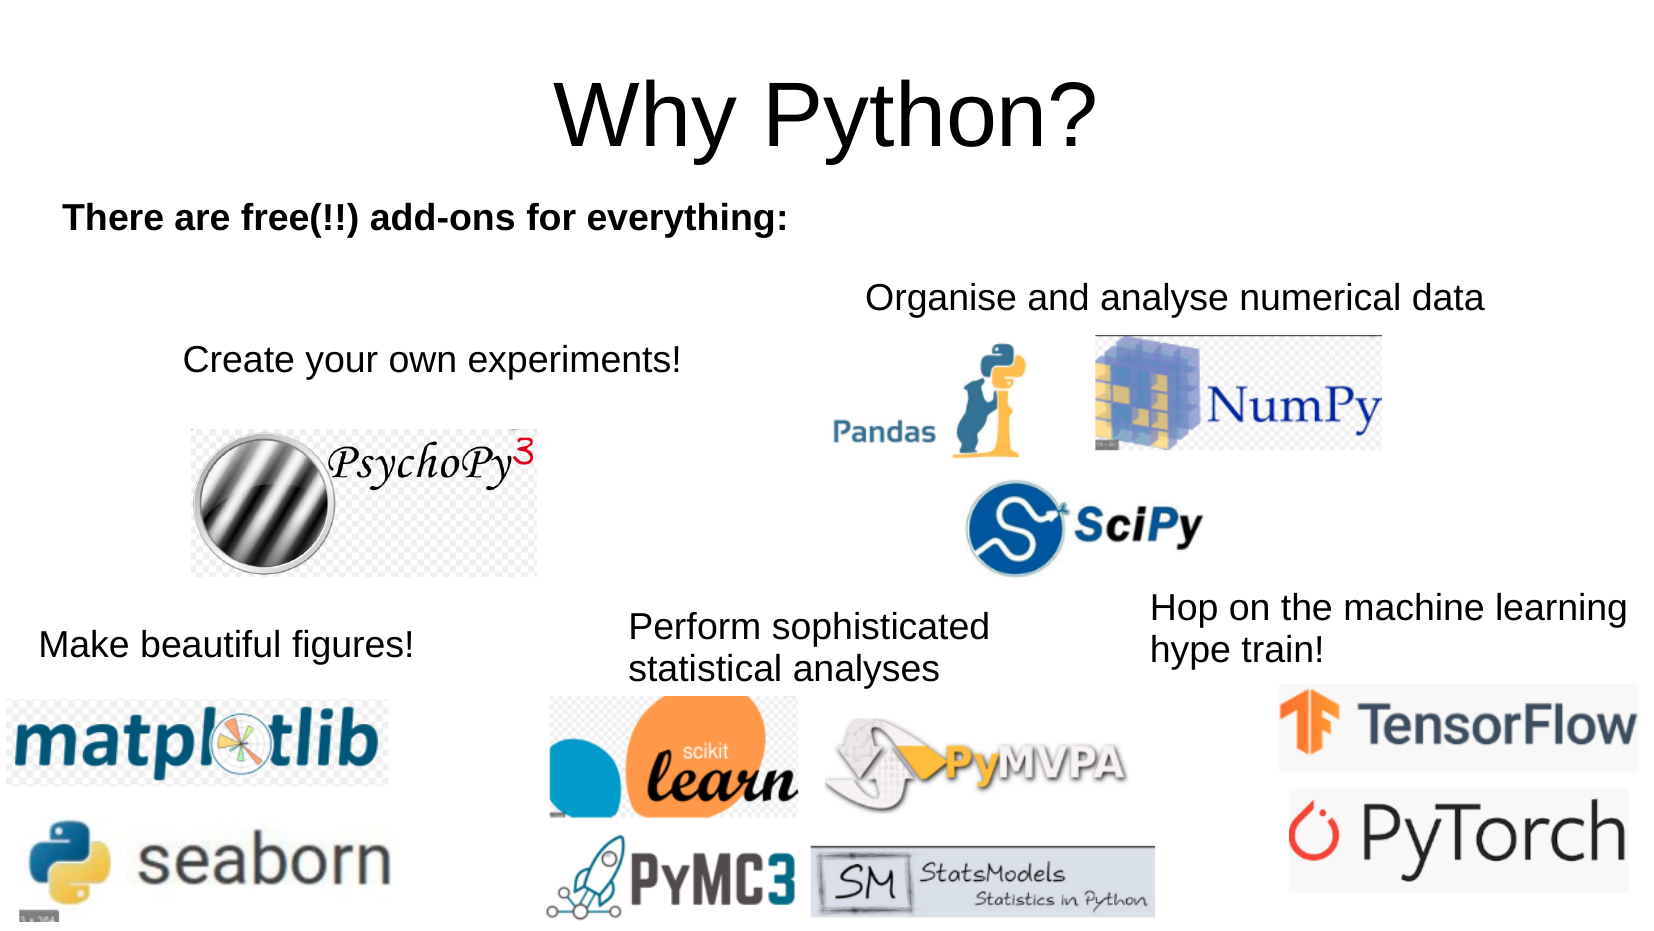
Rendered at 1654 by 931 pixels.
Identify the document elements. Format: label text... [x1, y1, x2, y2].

picture [1275, 684, 1643, 893]
text_box Hop on the machine learning hype train! [1135, 578, 1643, 678]
text_box Perform sophisticated statistical analyses [613, 598, 1016, 697]
text_box Make beautiful figures! [23, 616, 430, 674]
text_box There are free(!!) add-ons for everything: [47, 188, 804, 246]
text_box Organise and analyse numerical data [850, 269, 1500, 327]
title Why Python? [82, 37, 1571, 193]
picture [543, 696, 1155, 923]
picture [6, 699, 402, 922]
text_box Create your own experiments! [167, 330, 697, 388]
picture [191, 429, 537, 577]
picture [826, 335, 1382, 601]
